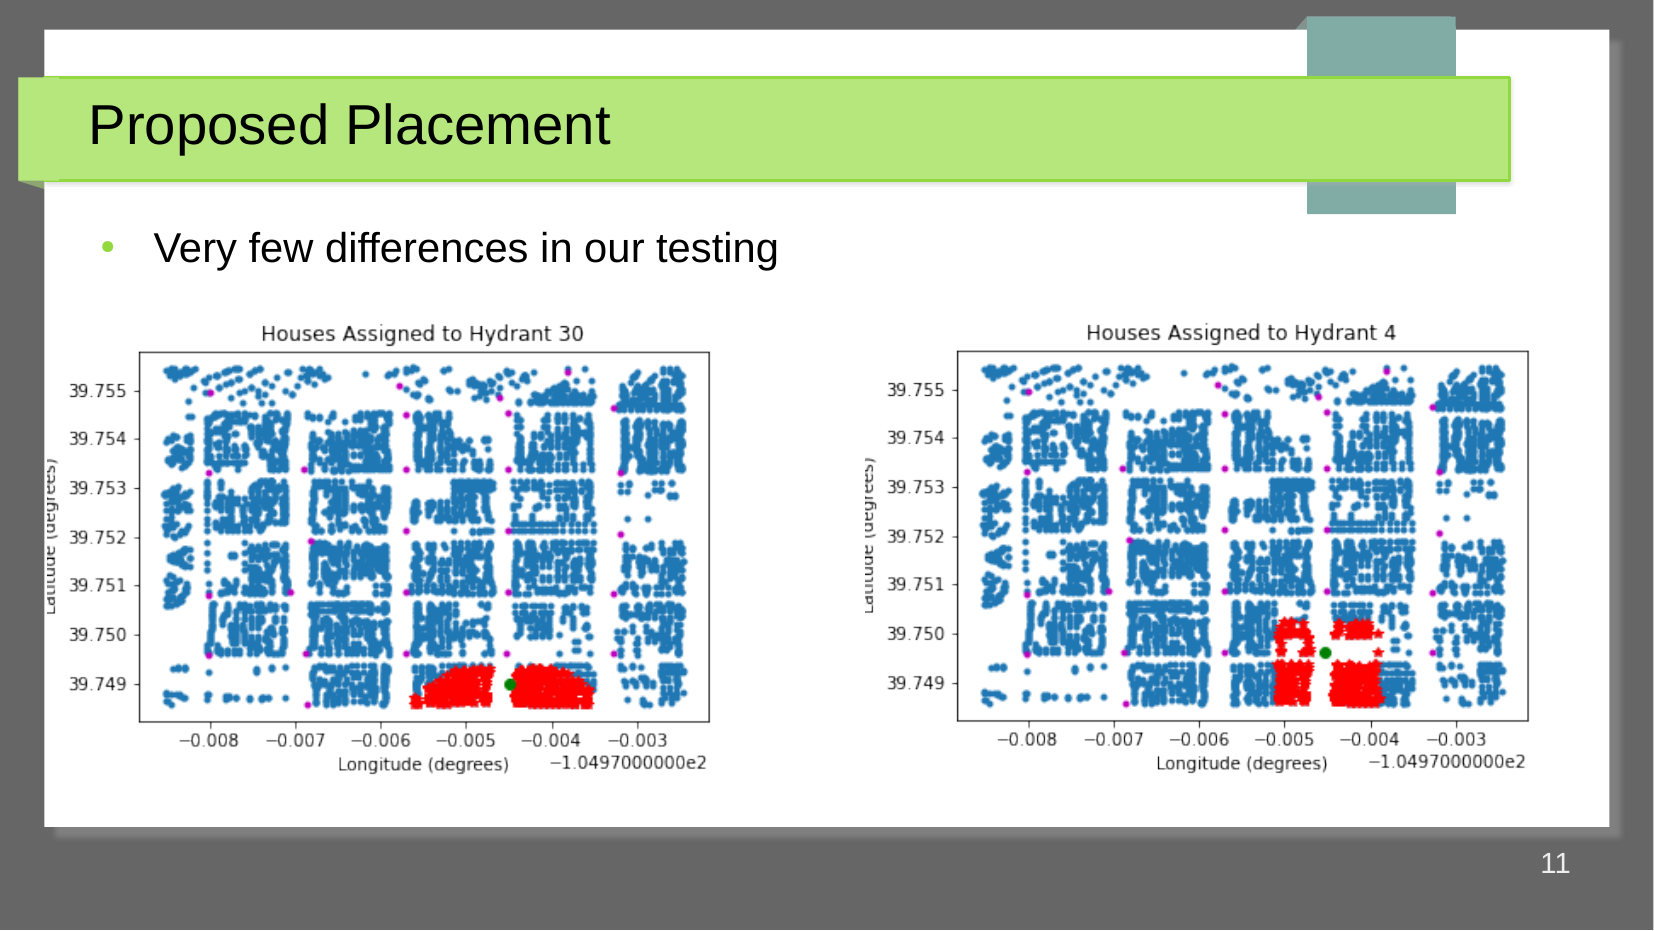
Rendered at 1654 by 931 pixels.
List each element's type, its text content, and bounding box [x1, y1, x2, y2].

title Proposed Placement [88, 73, 1506, 178]
list Very few differences in our testing [82, 224, 1571, 848]
picture [865, 291, 1601, 782]
picture [47, 292, 782, 783]
